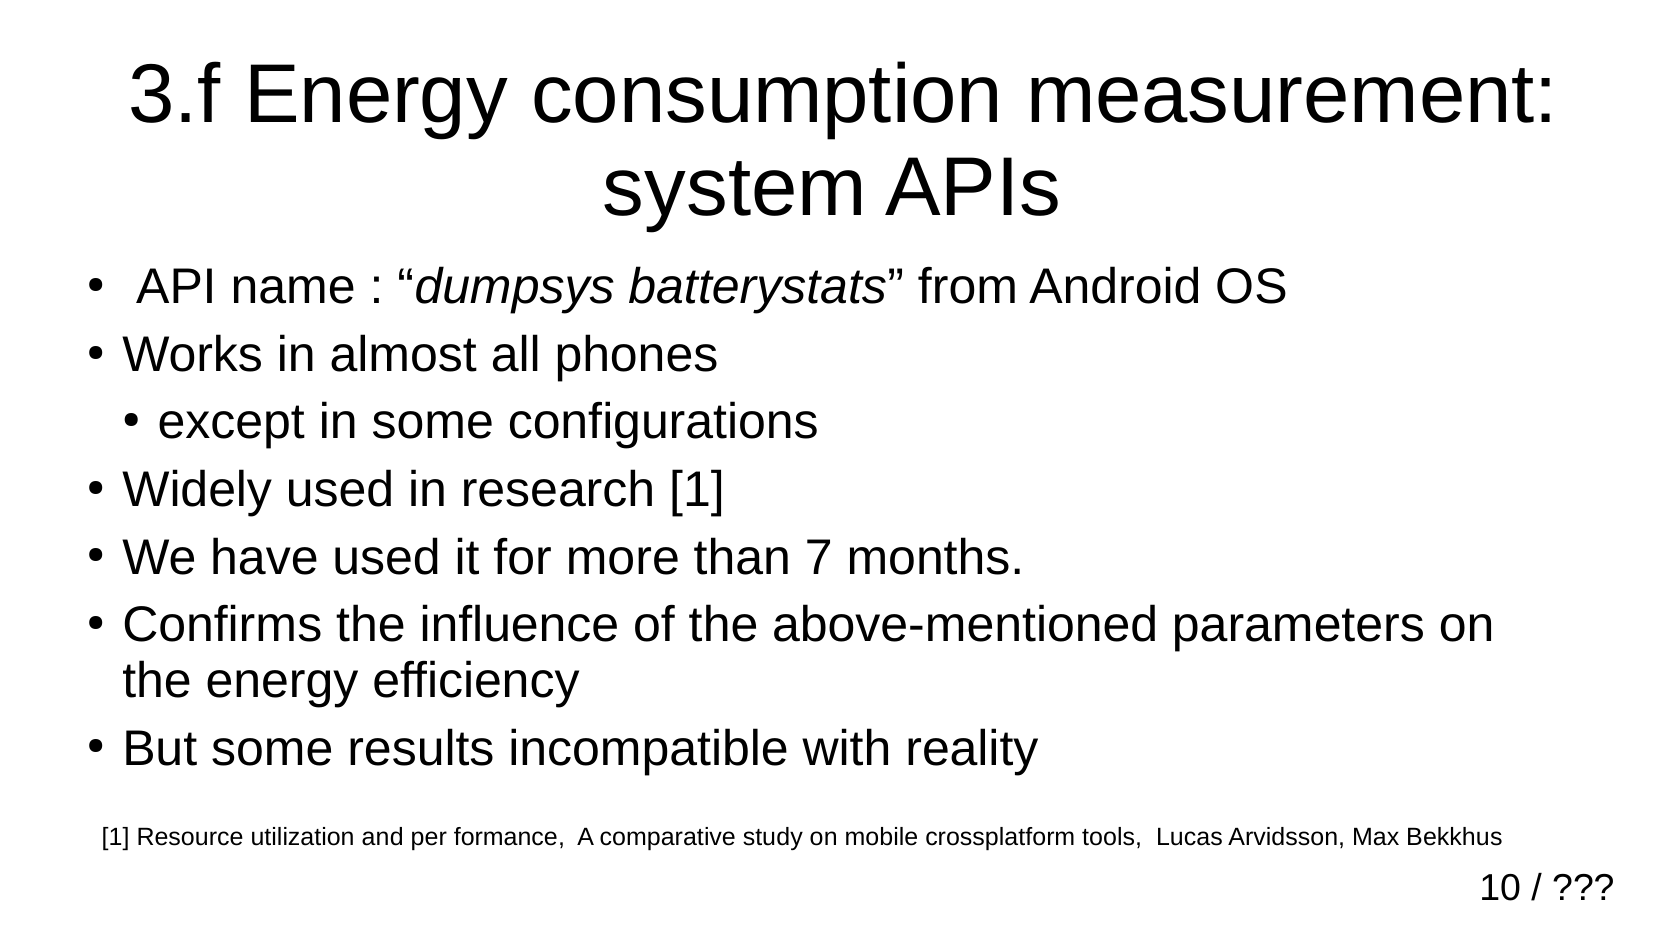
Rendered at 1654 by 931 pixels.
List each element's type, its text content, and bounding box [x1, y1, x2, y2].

text_box [1] Resource utilization and per formance, A comparative study on mobile crossplatform tools, Lucas Arvidsson, Max Bekkhus [86, 815, 1576, 886]
subtitle API name : “dumpsys batterystats” from Android OS Works in almost all phones except in some configurations Widely used in research [1] We have used it for more than 7 months. Confirms the influence of the above-mentioned parameters on the energy efficiency But some results incompatible with reality [86, 230, 1576, 804]
text_box 10 / ??? [1464, 858, 1653, 929]
title 3.f Energy consumption measurement: system APIs [75, 37, 1613, 243]
